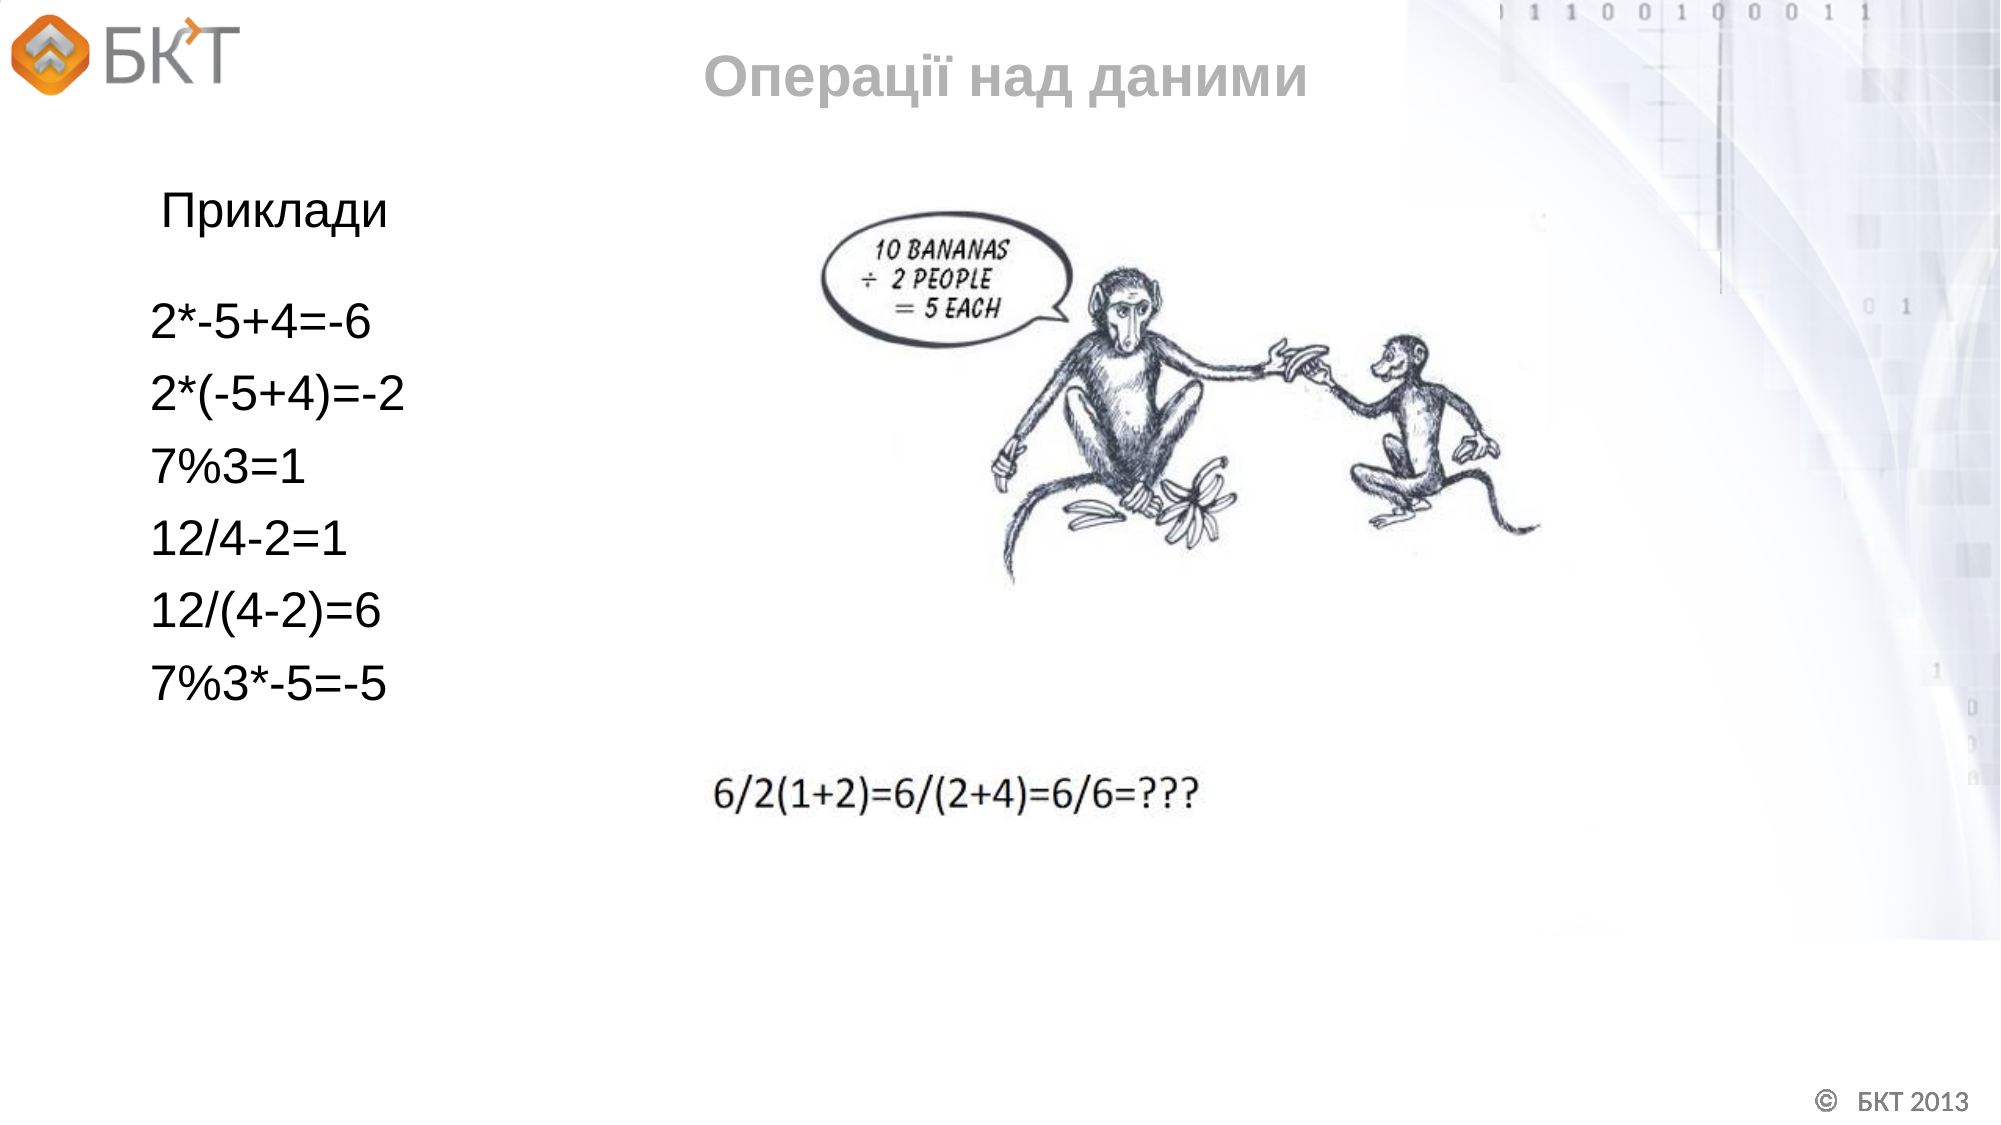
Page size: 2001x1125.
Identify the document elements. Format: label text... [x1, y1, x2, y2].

list 2*-5+4=-6 2*(-5+4)=-2 7%3=1 12/4-2=1 12/(4-2)=6 7%3*-5=-5 [135, 286, 472, 721]
text_box Операції над даними [539, 31, 1473, 126]
title Приклади [143, 164, 421, 246]
picture [630, 0, 2000, 1125]
picture [4, 9, 250, 97]
